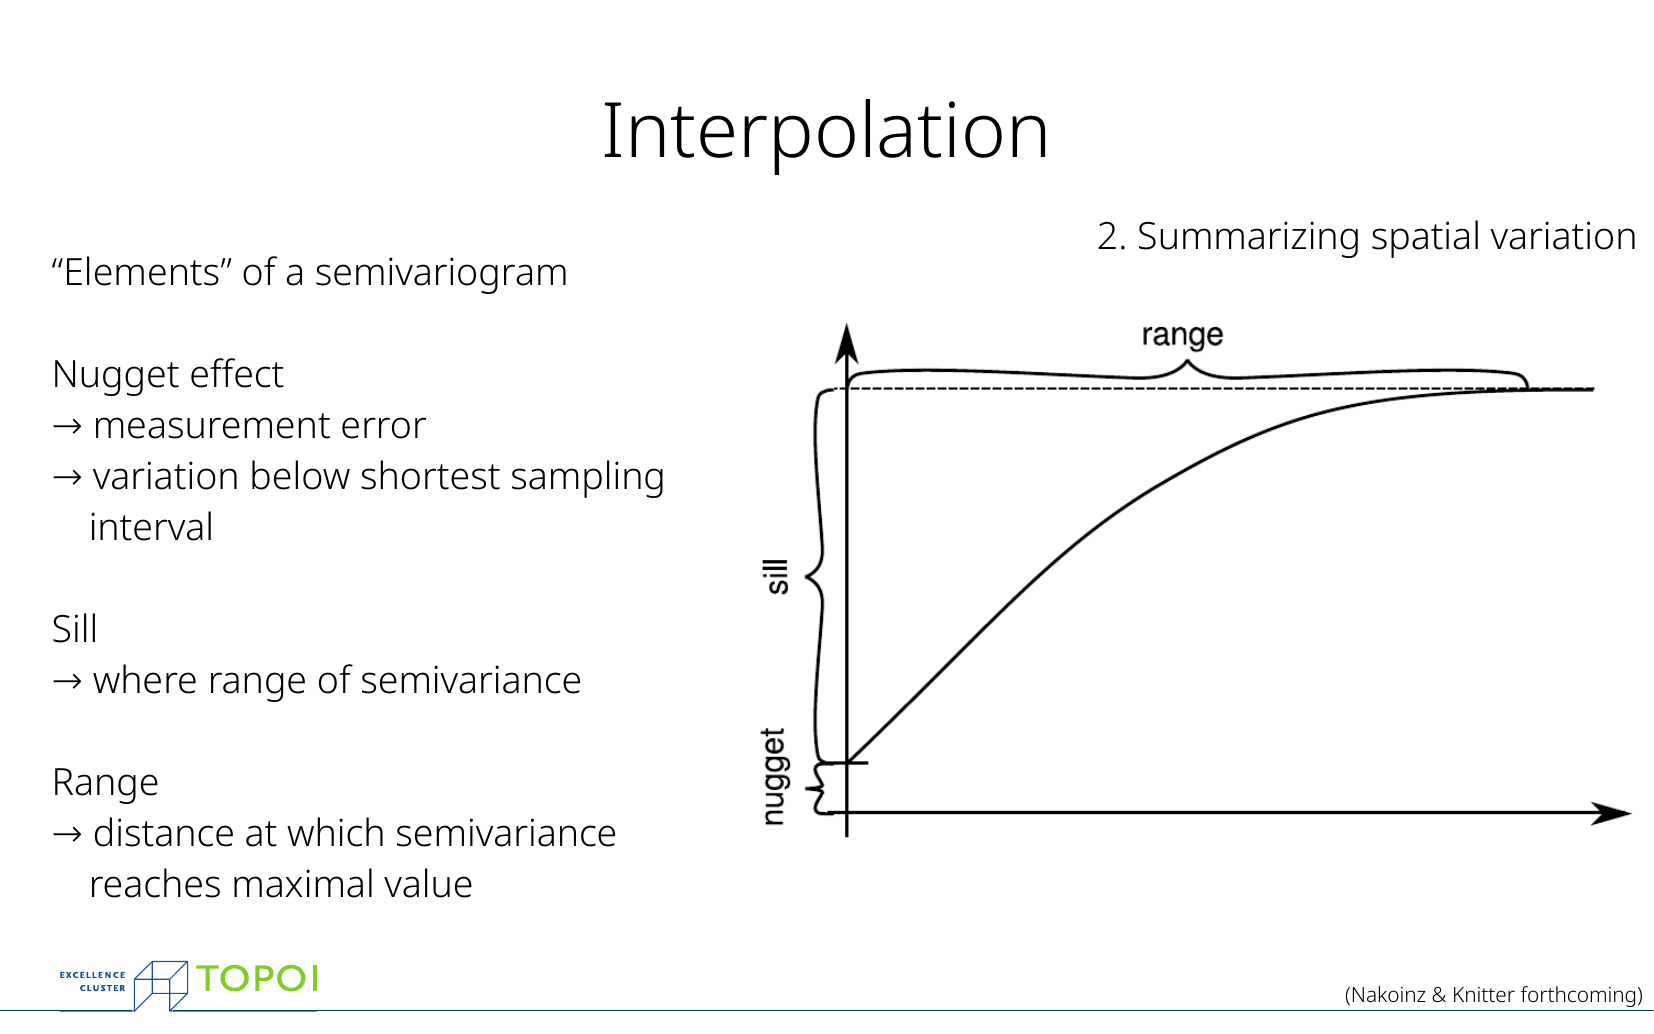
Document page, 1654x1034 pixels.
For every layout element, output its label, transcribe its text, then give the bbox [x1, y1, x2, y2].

picture [744, 294, 1644, 845]
text_box “Elements” of a semivariogram Nugget effect → measurement error → variation below shortest sampling interval Sill → where range of semivariance Range → distance at which semivariance reaches maximal value [36, 237, 701, 920]
title Interpolation [82, 41, 1571, 214]
text_box (Nakoinz & Knitter forthcoming) [1330, 972, 1654, 1016]
text_box 2. Summarizing spatial variation [1082, 202, 1644, 269]
